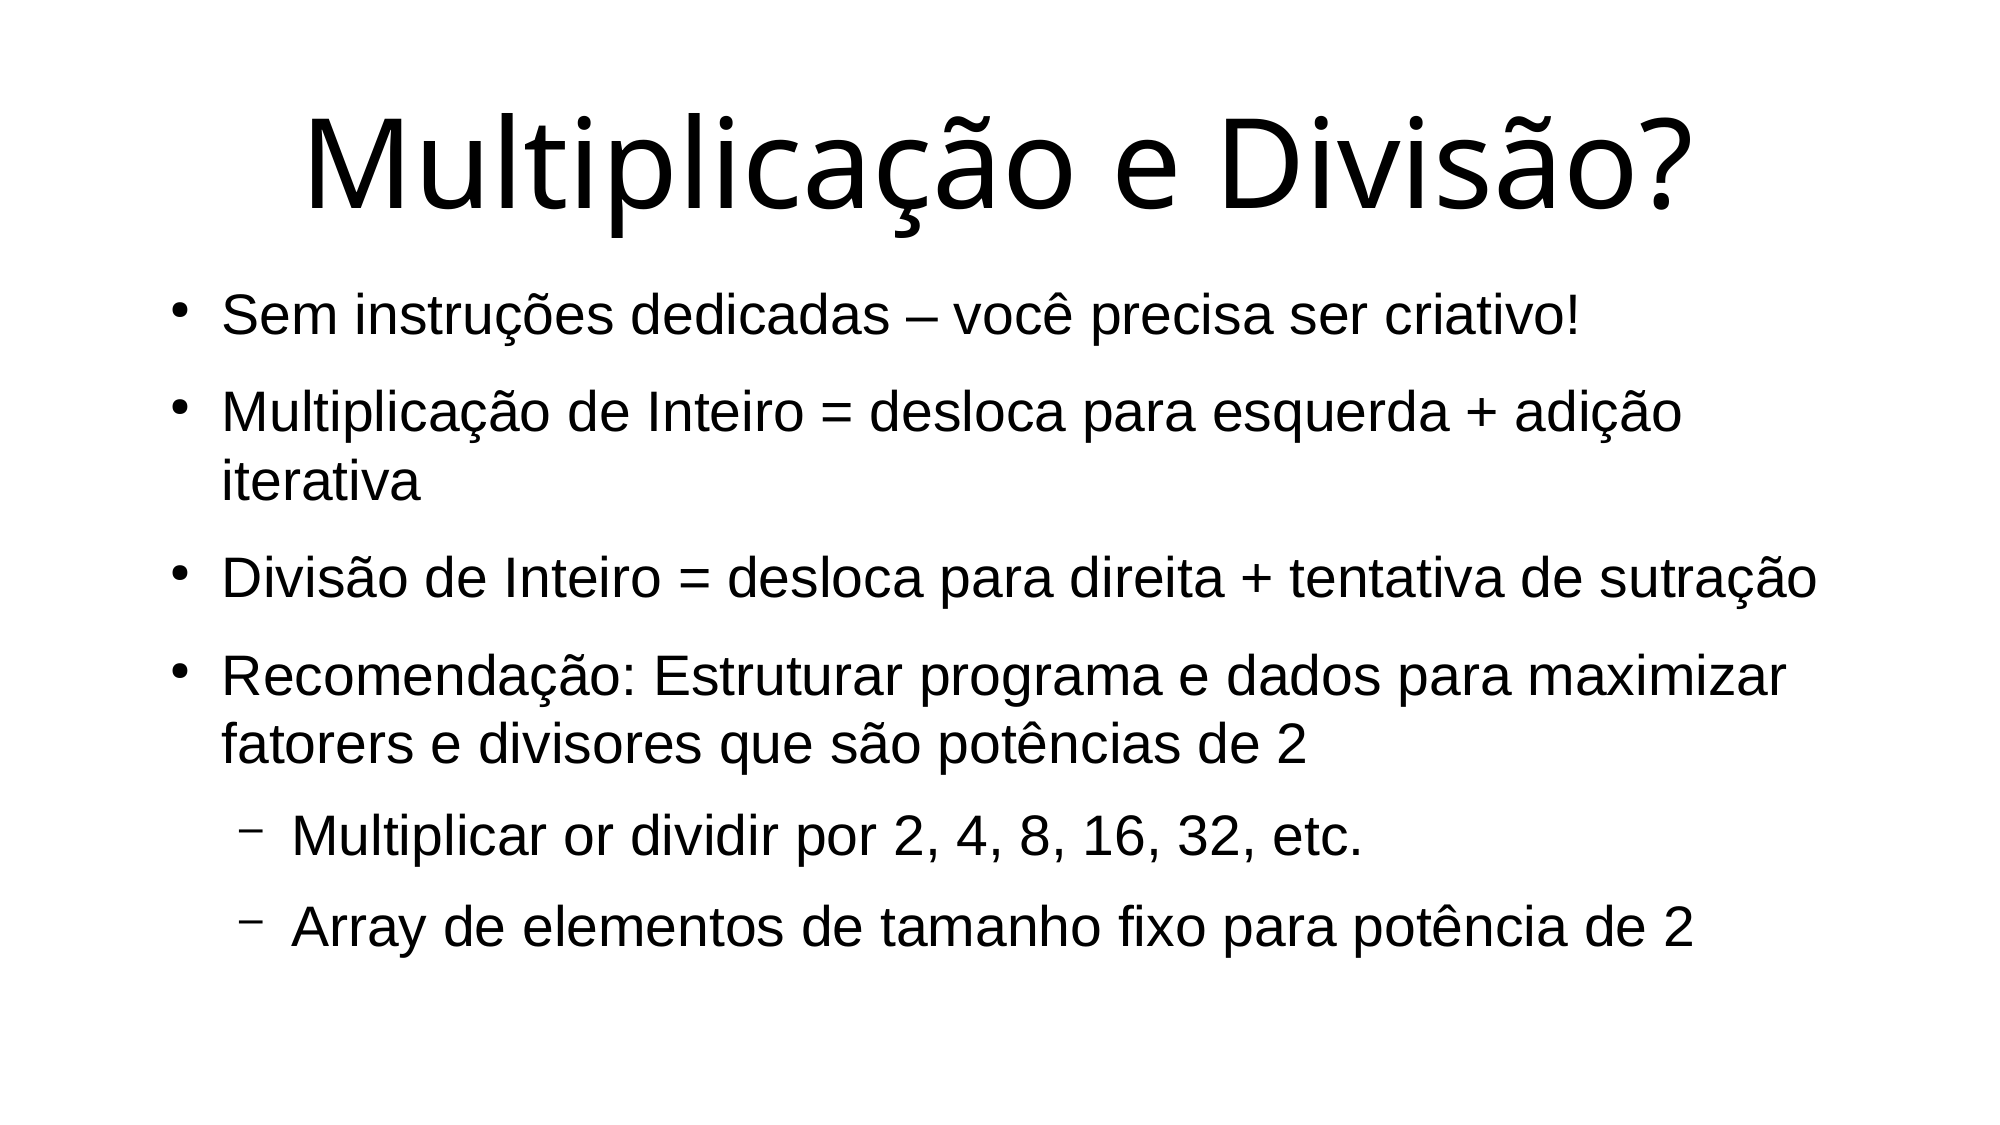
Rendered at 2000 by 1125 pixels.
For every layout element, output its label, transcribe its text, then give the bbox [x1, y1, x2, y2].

list Sem instruções dedicadas – você precisa ser criativo! Multiplicação de Inteiro = desloca para esquerda + adição iterativa Divisão de Inteiro = desloca para direita + tentativa de sutração Recomendação: Estruturar programa e dados para maximizar fatorers e divisores que são potências de 2 Multiplicar or dividir por 2, 4, 8, 16, 32, etc. Array de elementos de tamanho fixo para potência de 2 [137, 278, 1862, 1021]
title Multiplicação e Divisão? [30, 59, 1966, 278]
